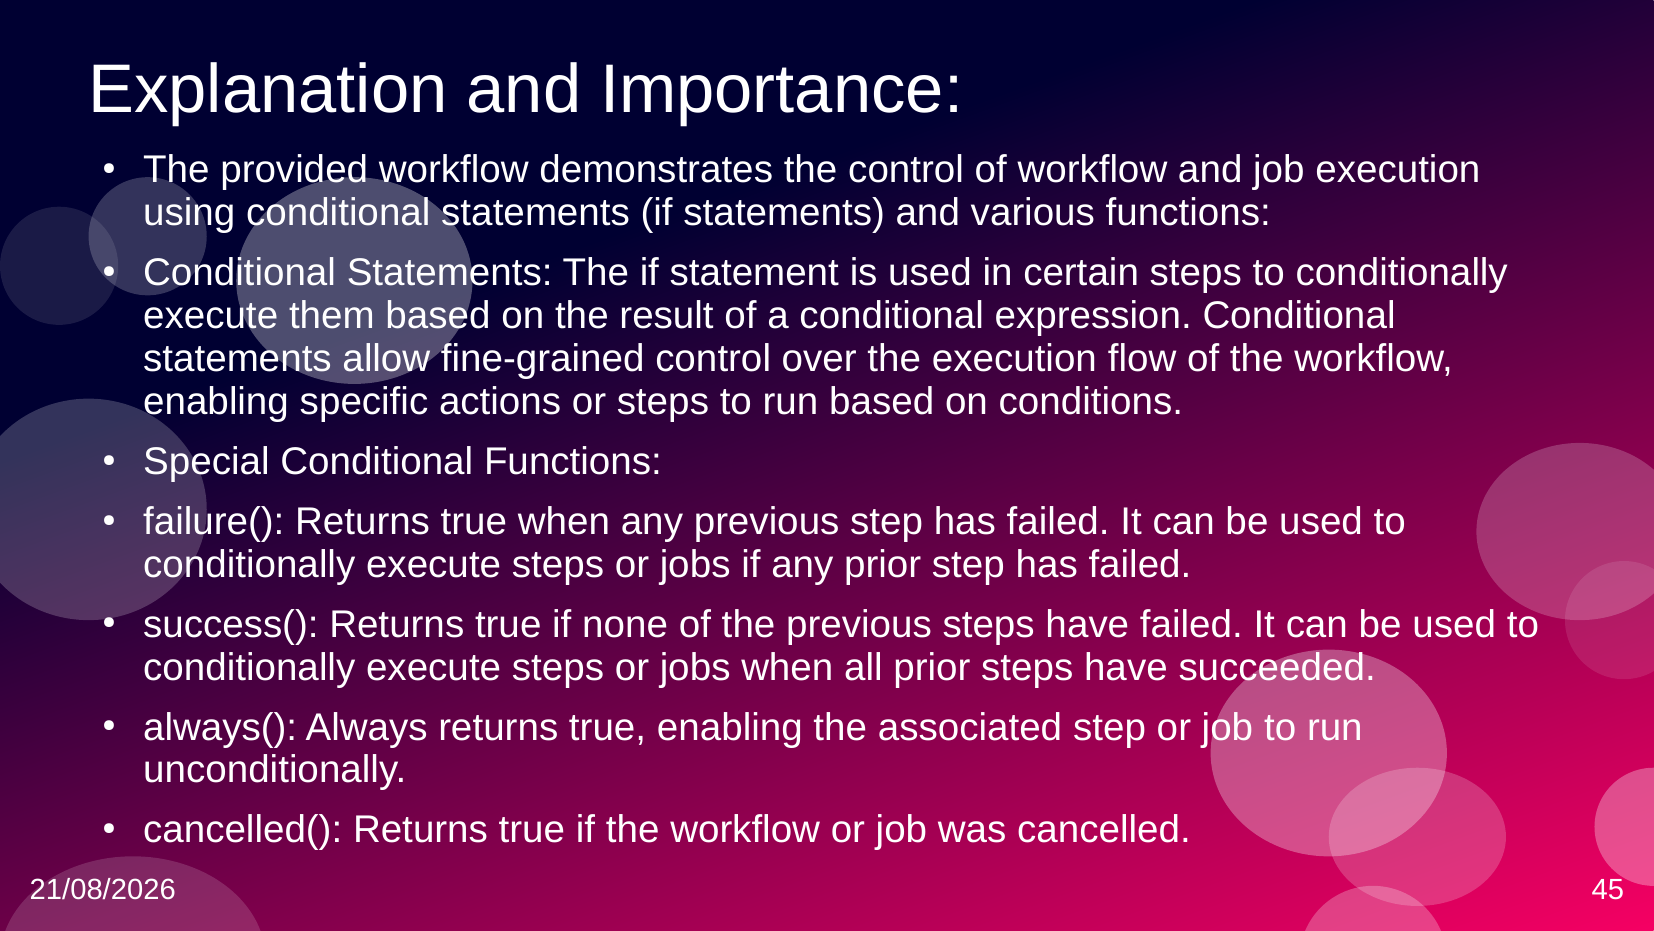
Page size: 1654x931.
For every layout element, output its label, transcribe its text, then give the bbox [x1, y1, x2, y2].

title Explanation and Importance: [88, 29, 1565, 147]
list The provided workflow demonstrates the control of workflow and job execution using conditional statements (if statements) and various functions: Conditional Statements: The if statement is used in certain steps to conditionally execute them based on the result of a conditional expression. Conditional statements allow fine-grained control over the execution flow of the workflow, enabling specific actions or steps to run based on conditions. Special Conditional Functions: failure(): Returns true when any previous step has failed. It can be used to conditionally execute steps or jobs if any prior step has failed. success(): Returns true if none of the previous steps have failed. It can be used to conditionally execute steps or jobs when all prior steps have succeeded. always(): Always returns true, enabling the associated step or job to run unconditionally. cancelled(): Returns true if the workflow or job was cancelled. [88, 147, 1565, 857]
